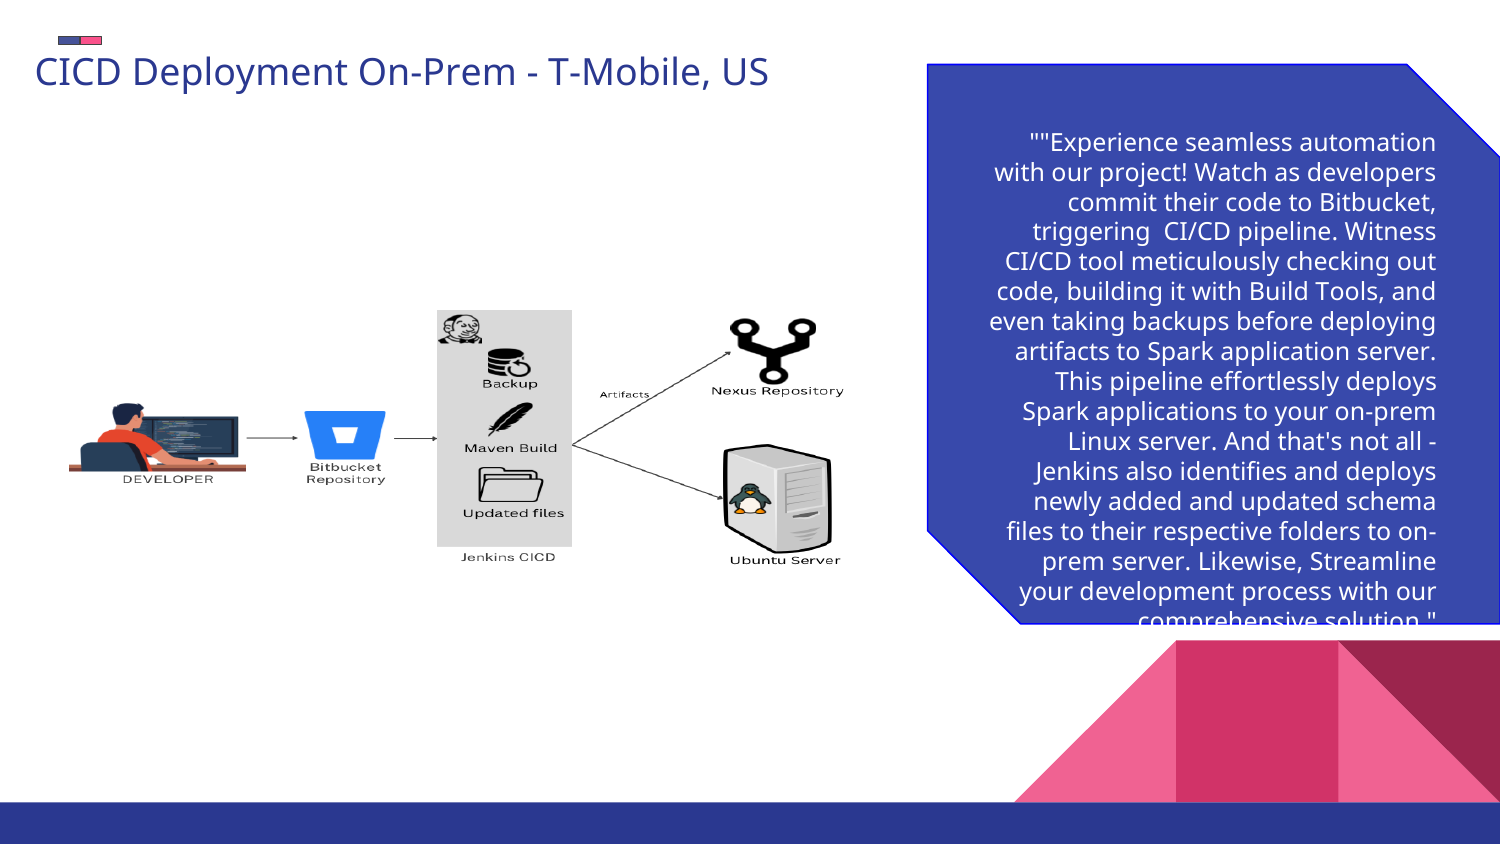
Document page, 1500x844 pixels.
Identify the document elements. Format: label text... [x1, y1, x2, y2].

text_box CICD Deployment On-Prem - T-Mobile, US [32, 46, 942, 94]
picture [32, 197, 897, 624]
text_box ""Experience seamless automation with our project! Watch as developers commit their code to Bitbucket, triggering CI/CD pipeline. Witness CI/CD tool meticulously checking out code, building it with Build Tools, and even taking backups before deploying artifacts to Spark application server. This pipeline effortlessly deploys Spark applications to your on-prem Linux server. And that's not all - Jenkins also identifies and deploys newly added and updated schema files to their respective folders to on-prem server. Likewise, Streamline your development process with our comprehensive solution." [927, 64, 1500, 624]
text_box [81, 37, 101, 44]
text_box [59, 37, 79, 44]
